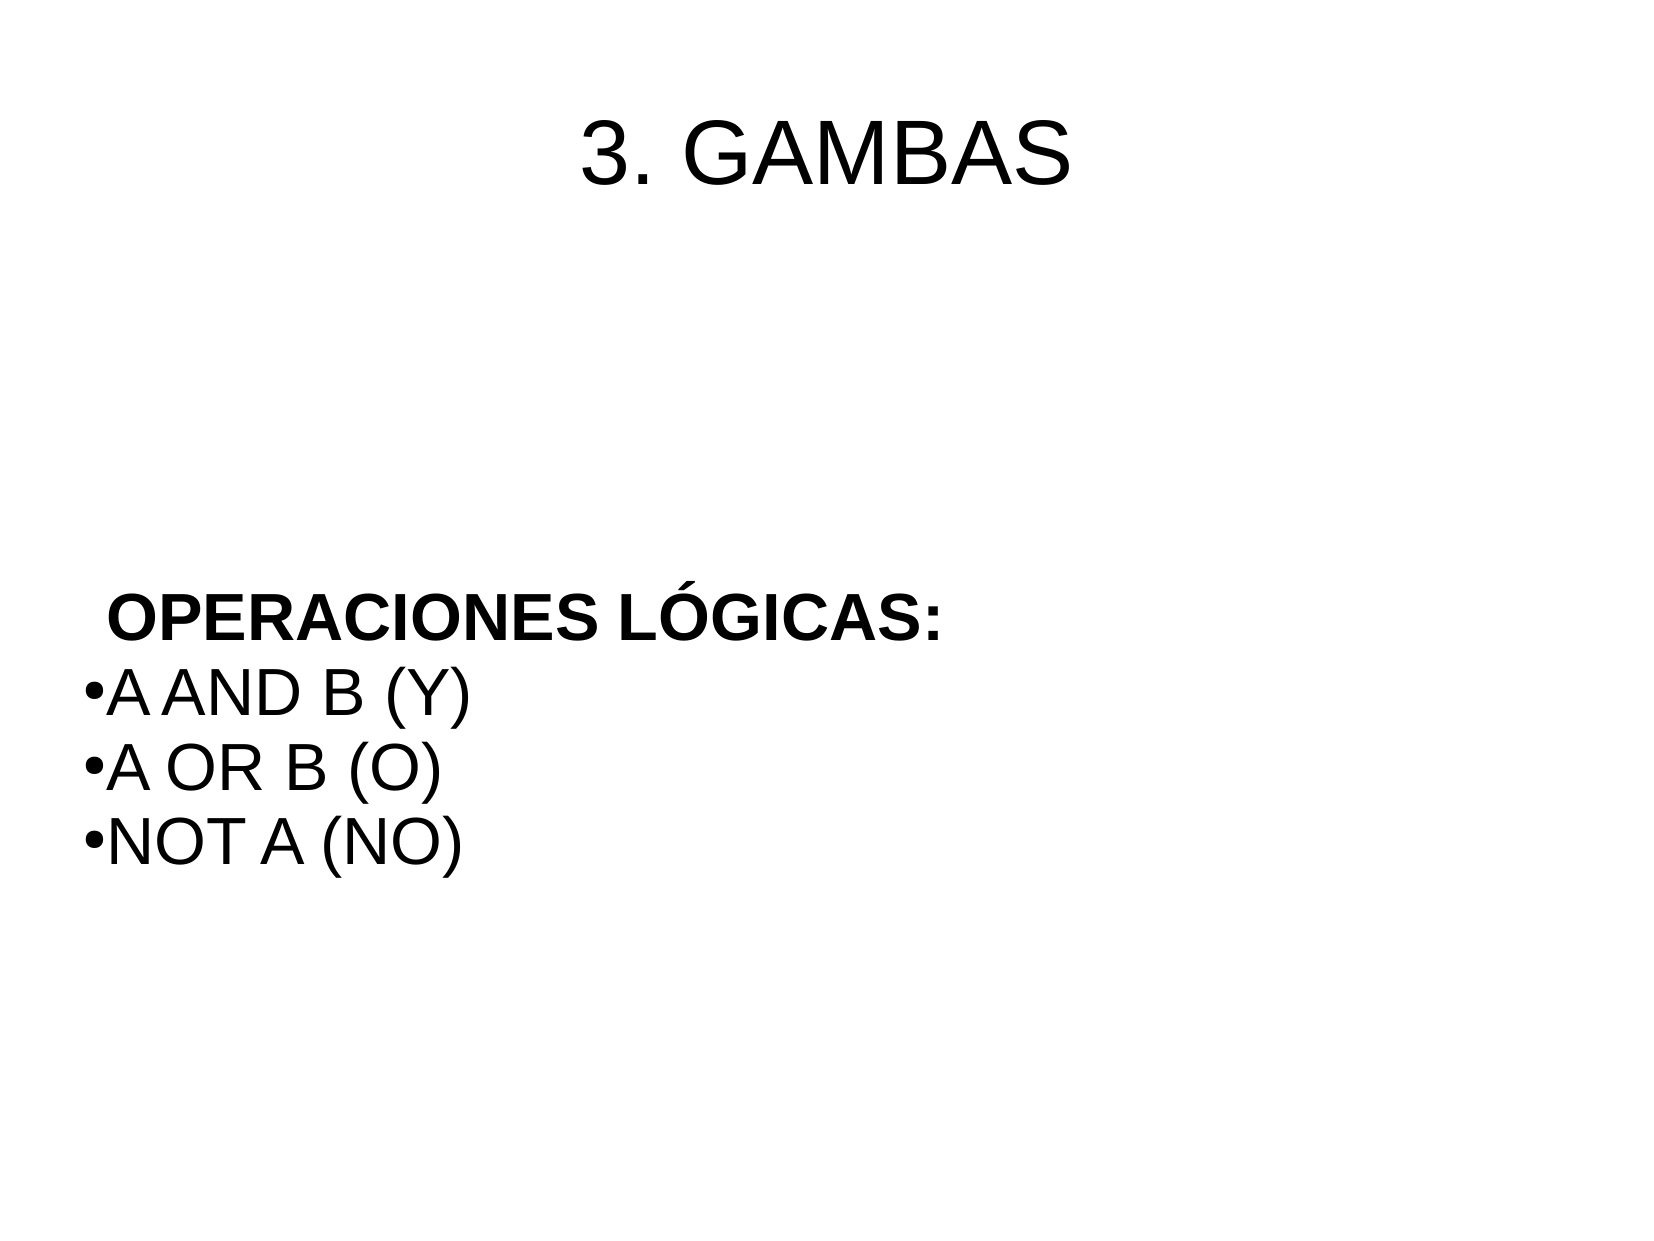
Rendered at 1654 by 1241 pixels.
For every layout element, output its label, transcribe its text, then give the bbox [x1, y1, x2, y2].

subtitle OPERACIONES LÓGICAS: A AND B (Y) A OR B (O) NOT A (NO) [82, 290, 1571, 1109]
title 3. GAMBAS [82, 49, 1571, 257]
